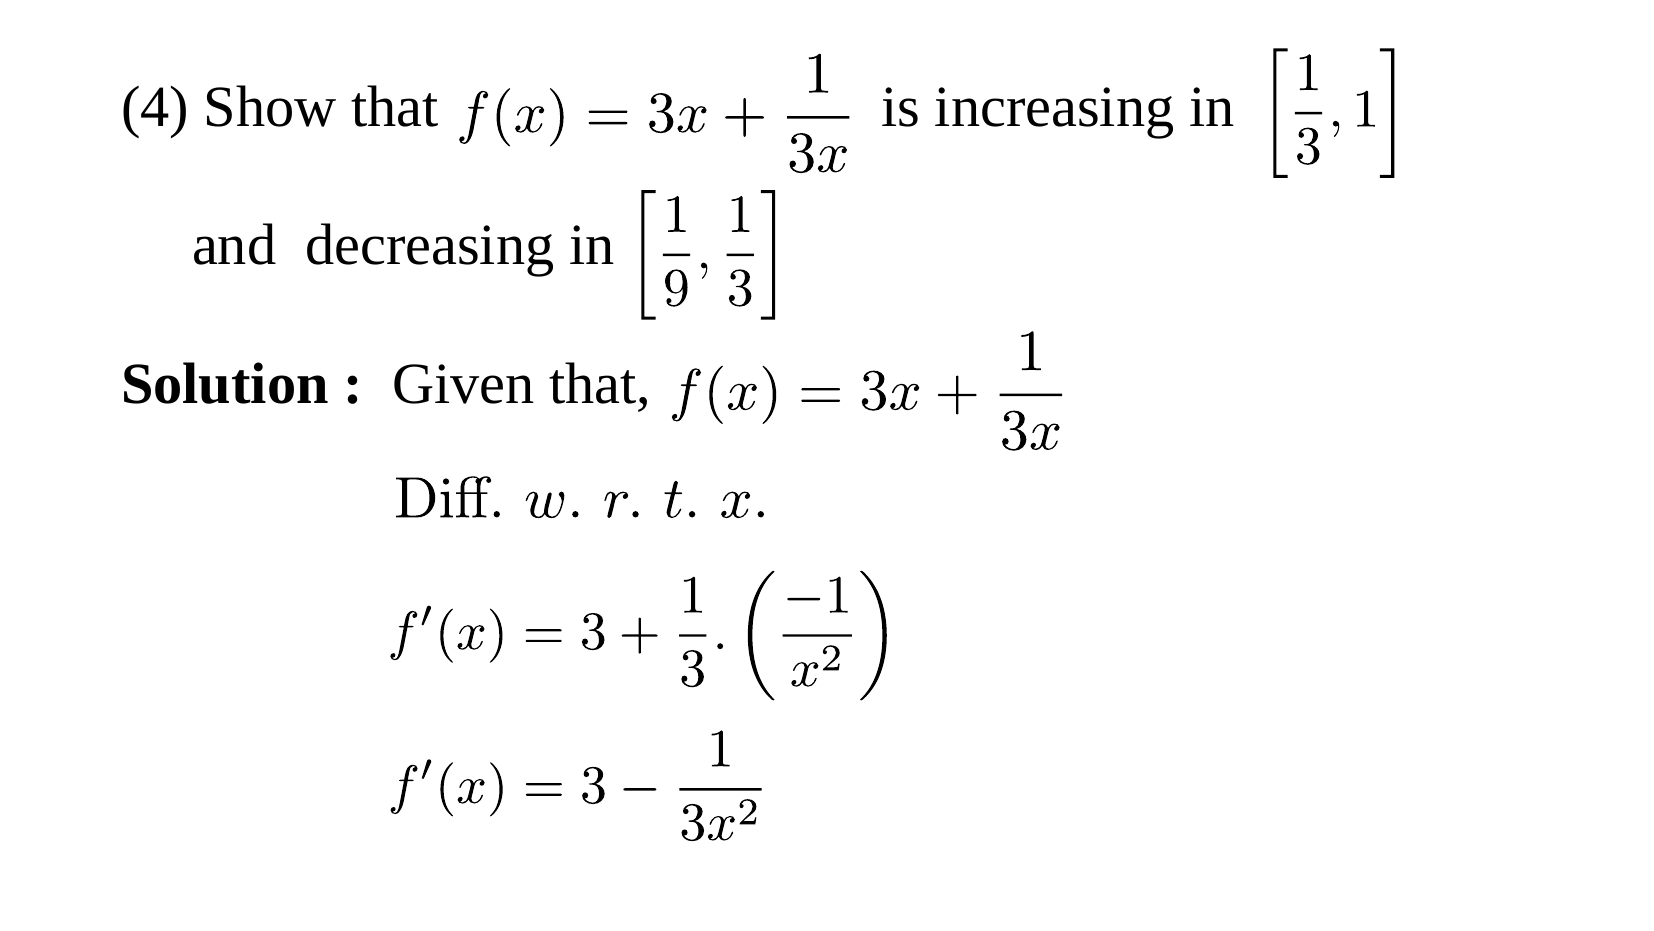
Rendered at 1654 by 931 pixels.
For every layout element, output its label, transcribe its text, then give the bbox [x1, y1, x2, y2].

text_box [396, 476, 764, 519]
title (4) Show that is increasing in and decreasing in Solution : Given that, [47, 37, 1595, 898]
text_box [390, 570, 887, 701]
text_box [459, 53, 850, 174]
text_box [1262, 48, 1395, 178]
text_box [630, 190, 776, 320]
text_box [671, 331, 1063, 451]
text_box [390, 730, 762, 842]
